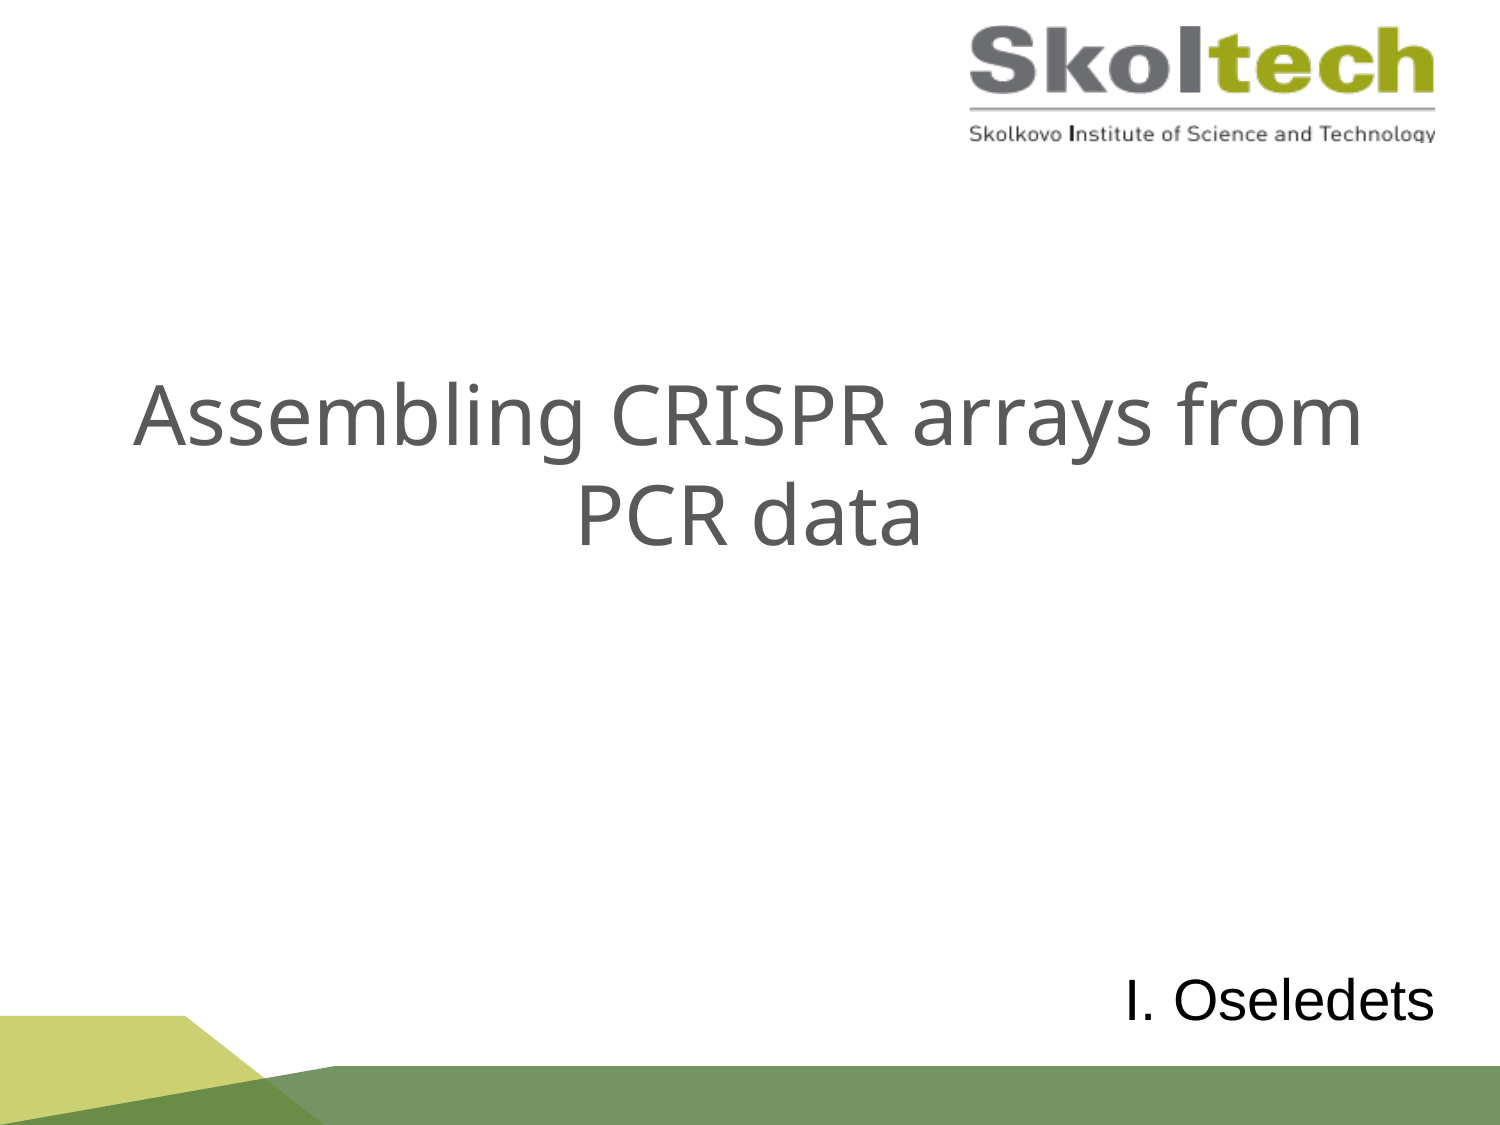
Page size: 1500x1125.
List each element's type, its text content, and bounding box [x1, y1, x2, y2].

text_box I. Oseledets [1110, 960, 1486, 1040]
title Assembling CRISPR arrays from PCR data [75, 254, 1425, 571]
